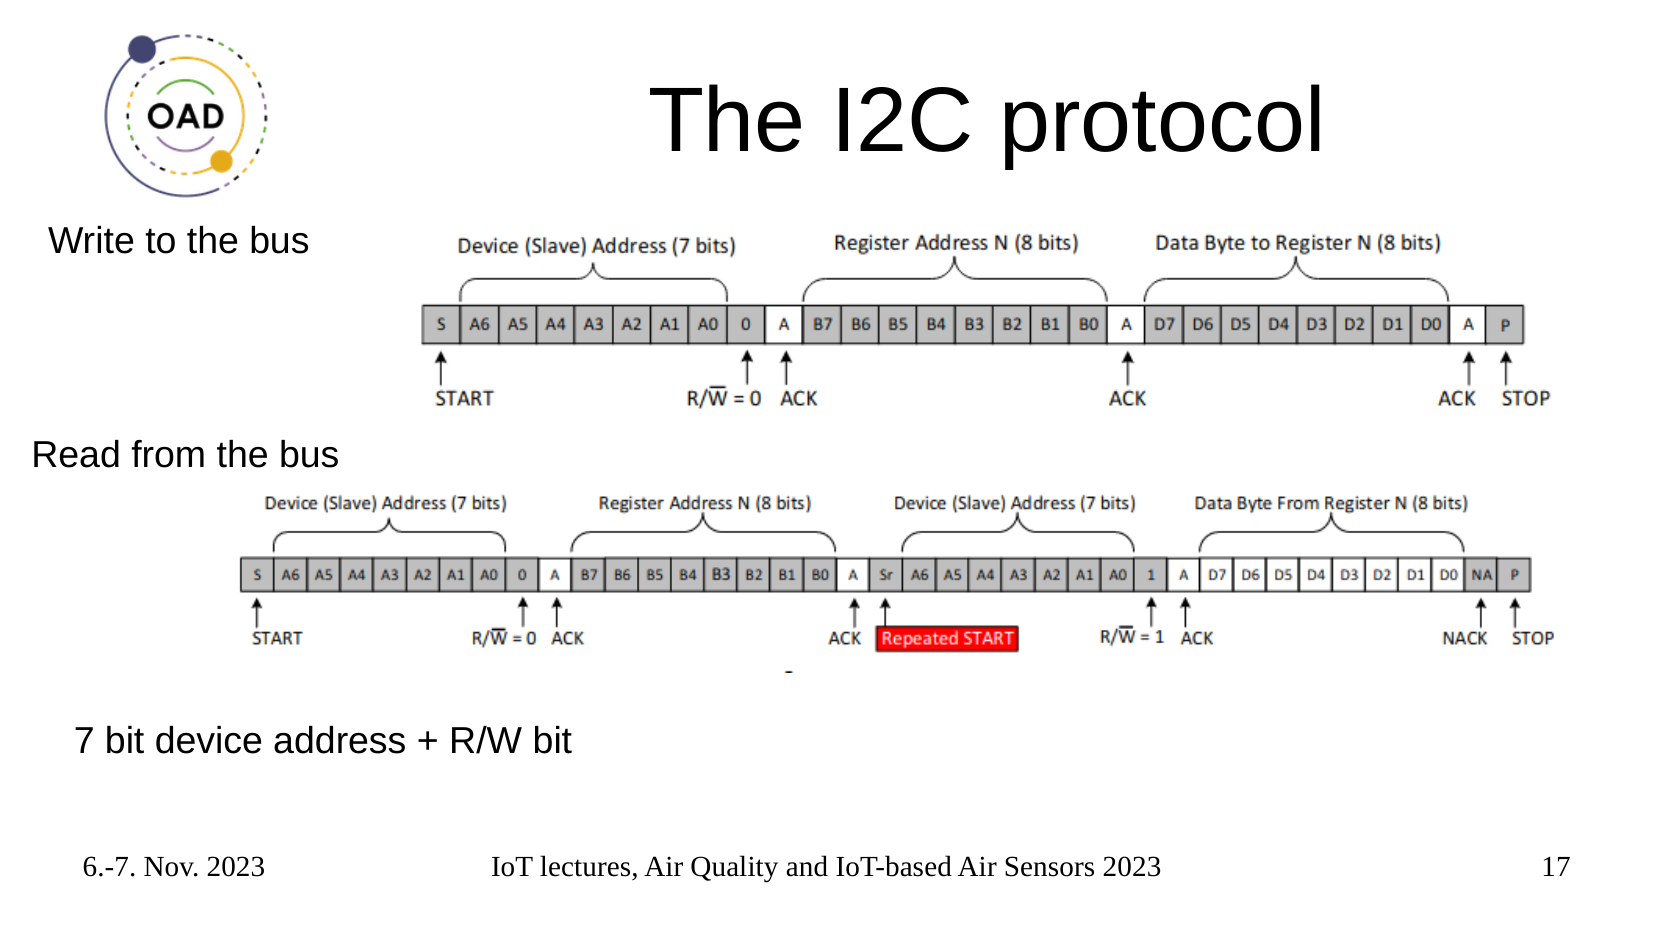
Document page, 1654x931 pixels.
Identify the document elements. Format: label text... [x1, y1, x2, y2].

title The I2C protocol [403, 37, 1571, 193]
text_box Read from the bus [16, 422, 355, 479]
picture [206, 478, 1593, 673]
text_box 7 bit device address + R/W bit [58, 708, 588, 766]
picture [64, 20, 1610, 423]
text_box Write to the bus [33, 208, 325, 266]
